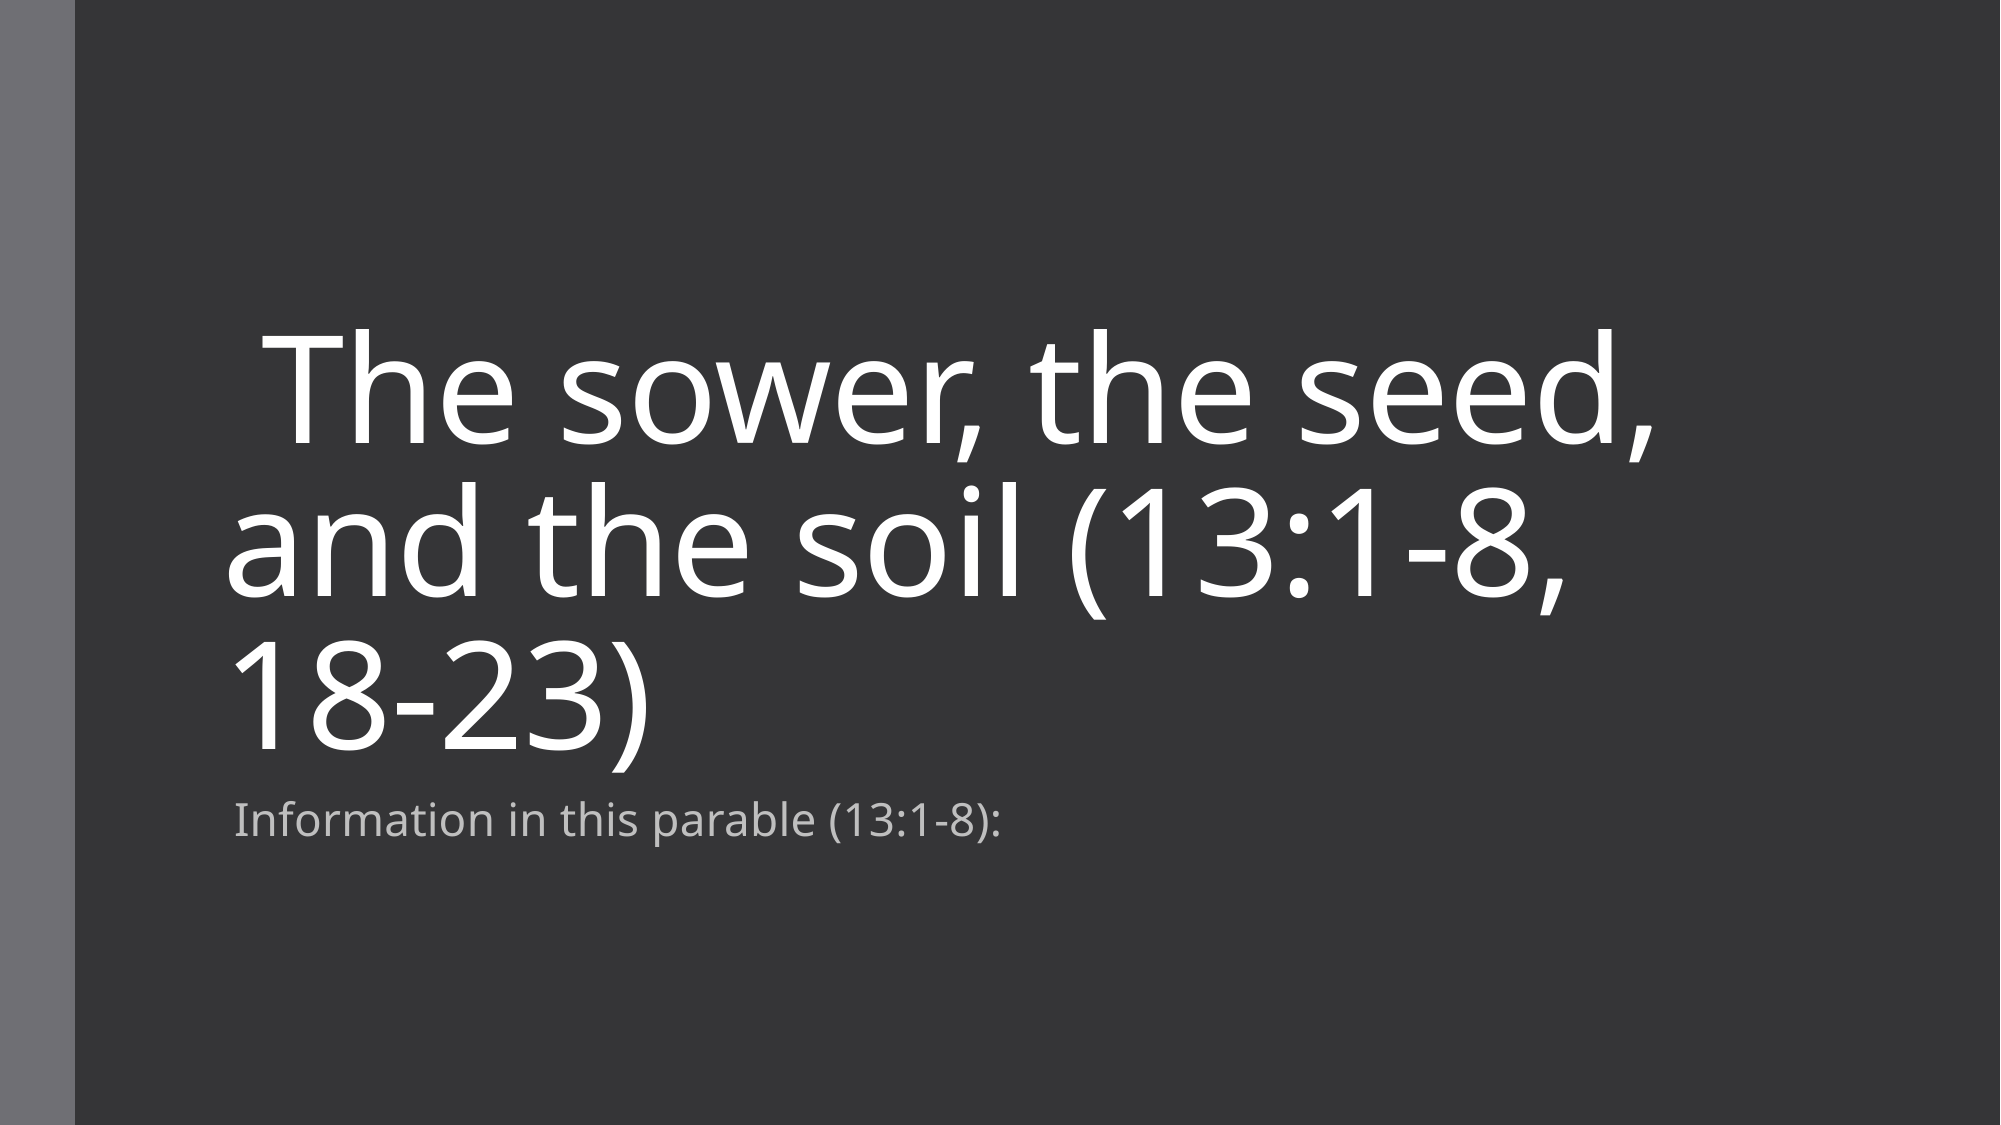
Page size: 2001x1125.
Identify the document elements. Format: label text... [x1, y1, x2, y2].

title The sower, the seed, and the soil (13:1-8, 18-23) [206, 124, 1752, 787]
subtitle Information in this parable (13:1-8): [206, 787, 1752, 1066]
